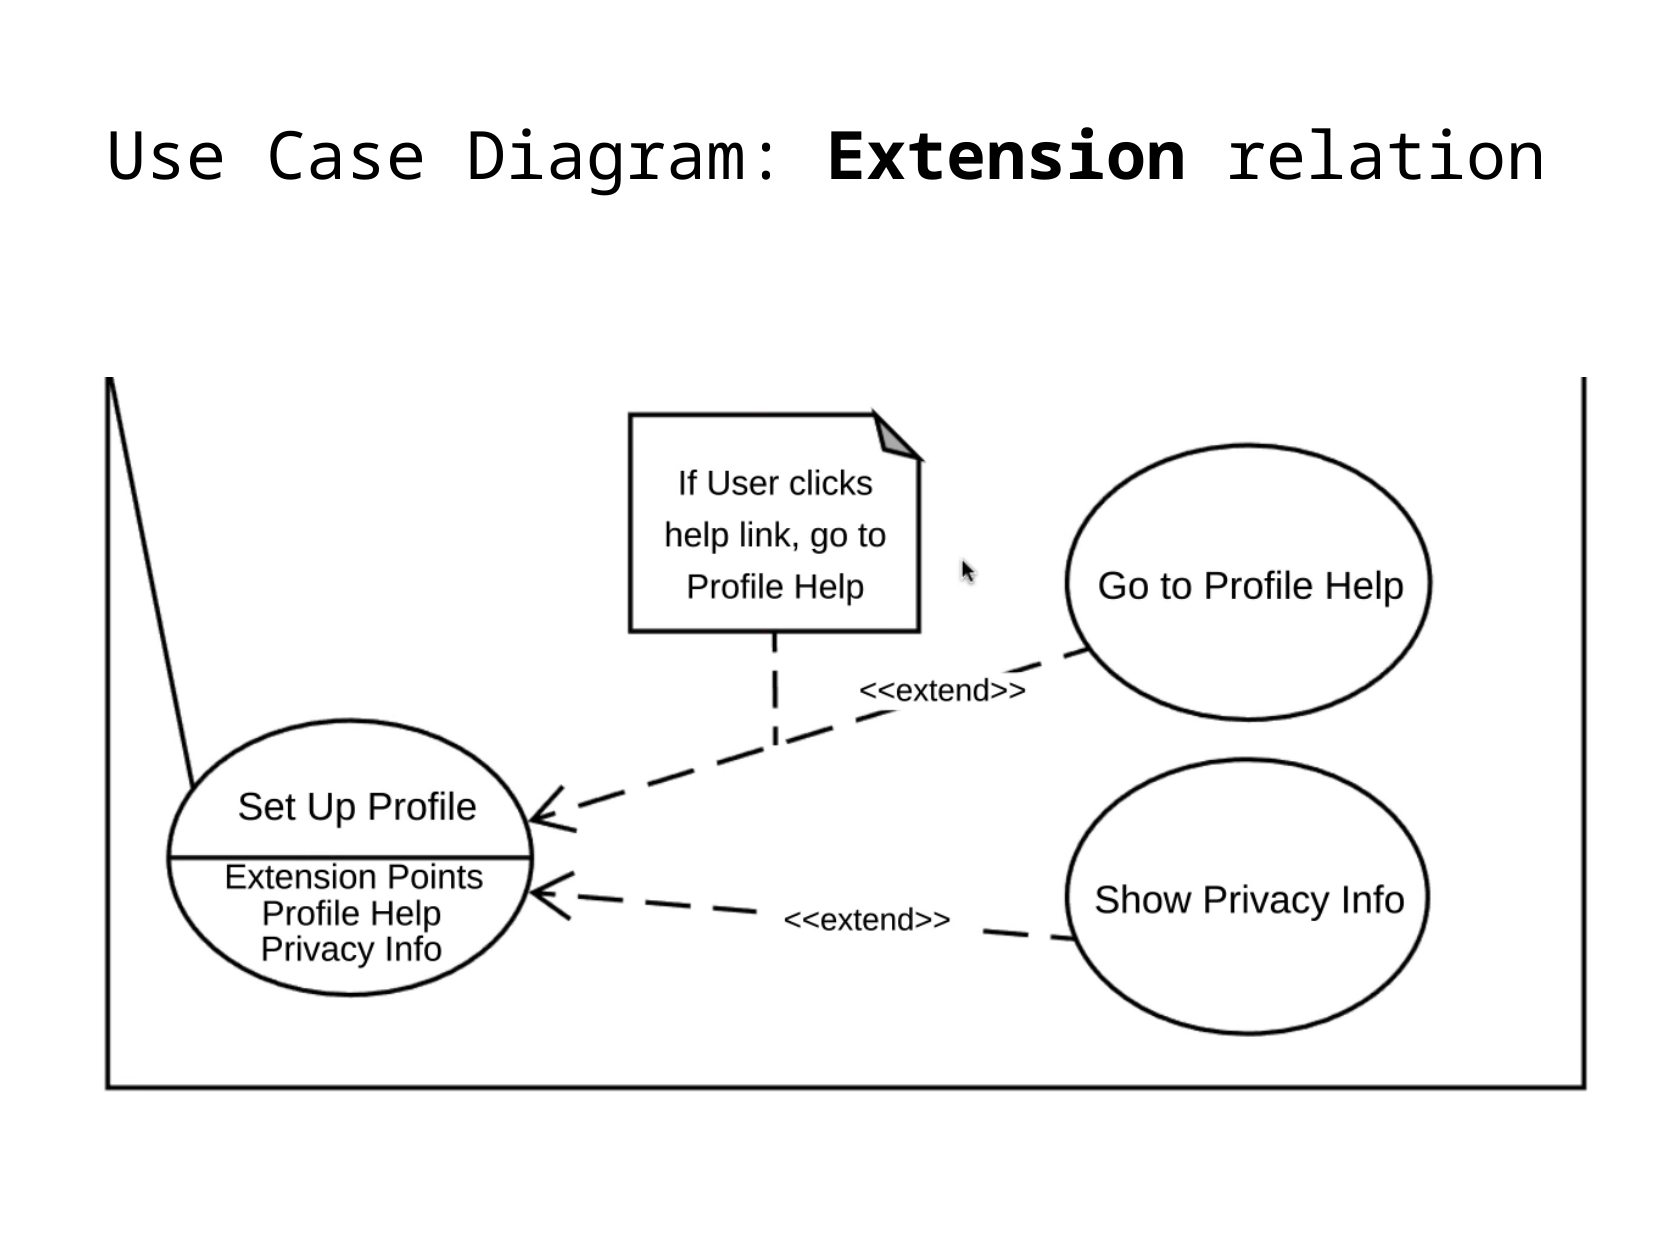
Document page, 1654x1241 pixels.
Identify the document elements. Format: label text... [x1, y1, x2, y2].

picture [70, 377, 1606, 1104]
title Use Case Diagram: Extension relation [35, 49, 1619, 257]
